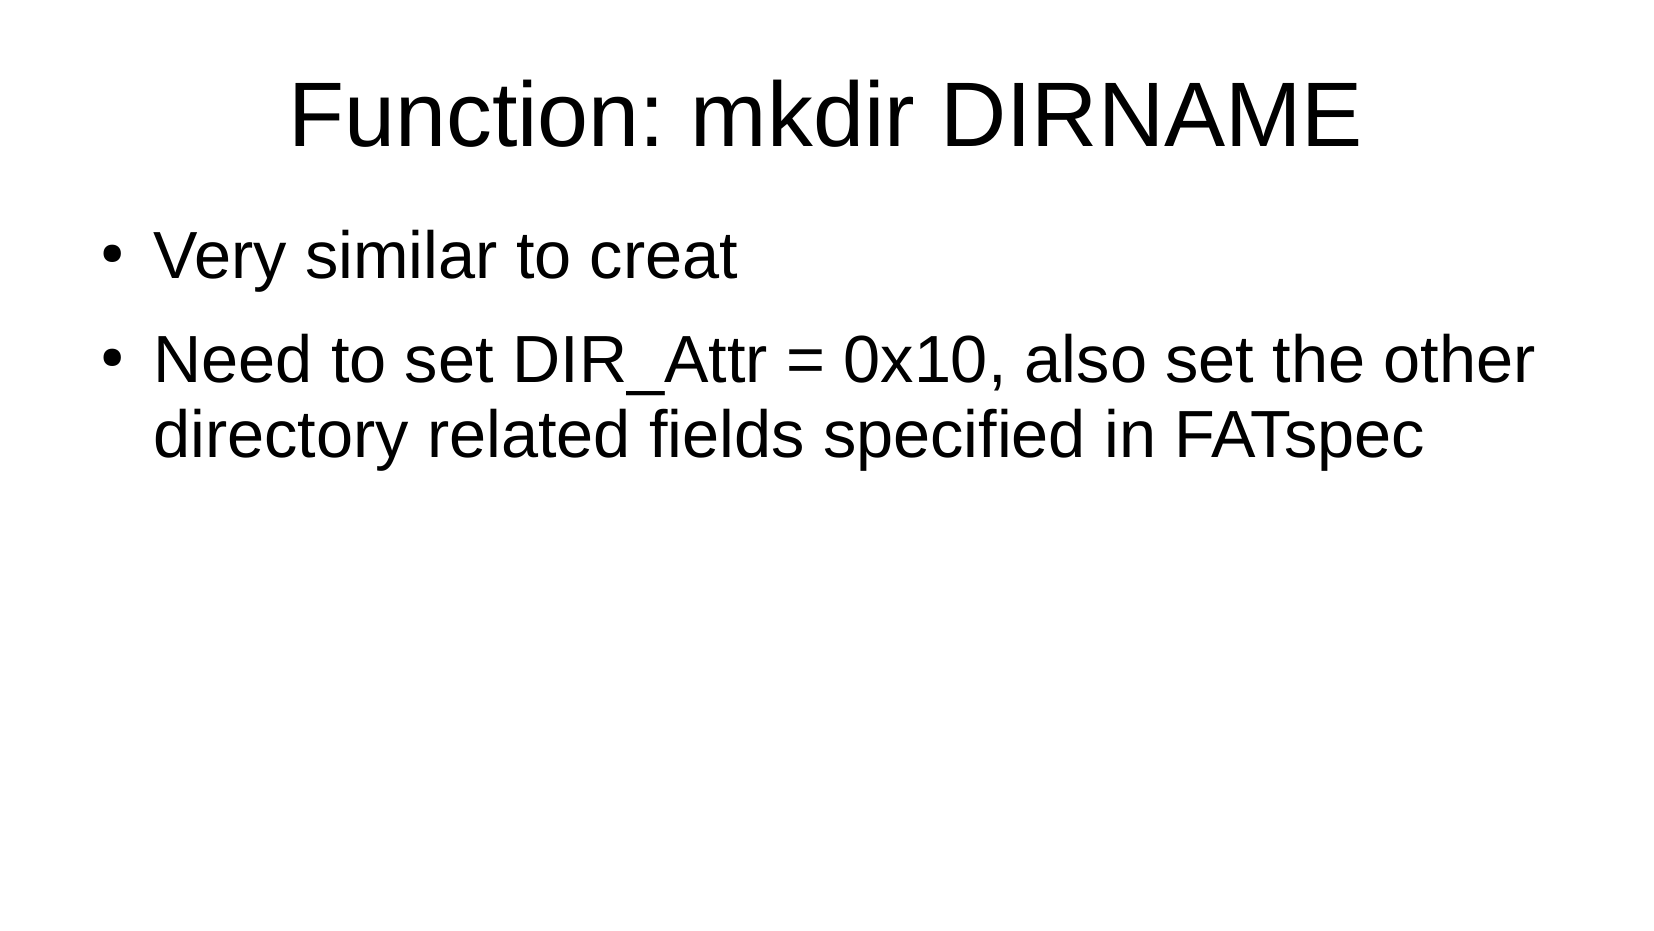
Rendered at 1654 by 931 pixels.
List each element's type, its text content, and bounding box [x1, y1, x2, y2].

title Function: mkdir DIRNAME [82, 37, 1571, 193]
list Very similar to creat Need to set DIR_Attr = 0x10, also set the other directory related fields specified in FATspec [82, 217, 1571, 758]
